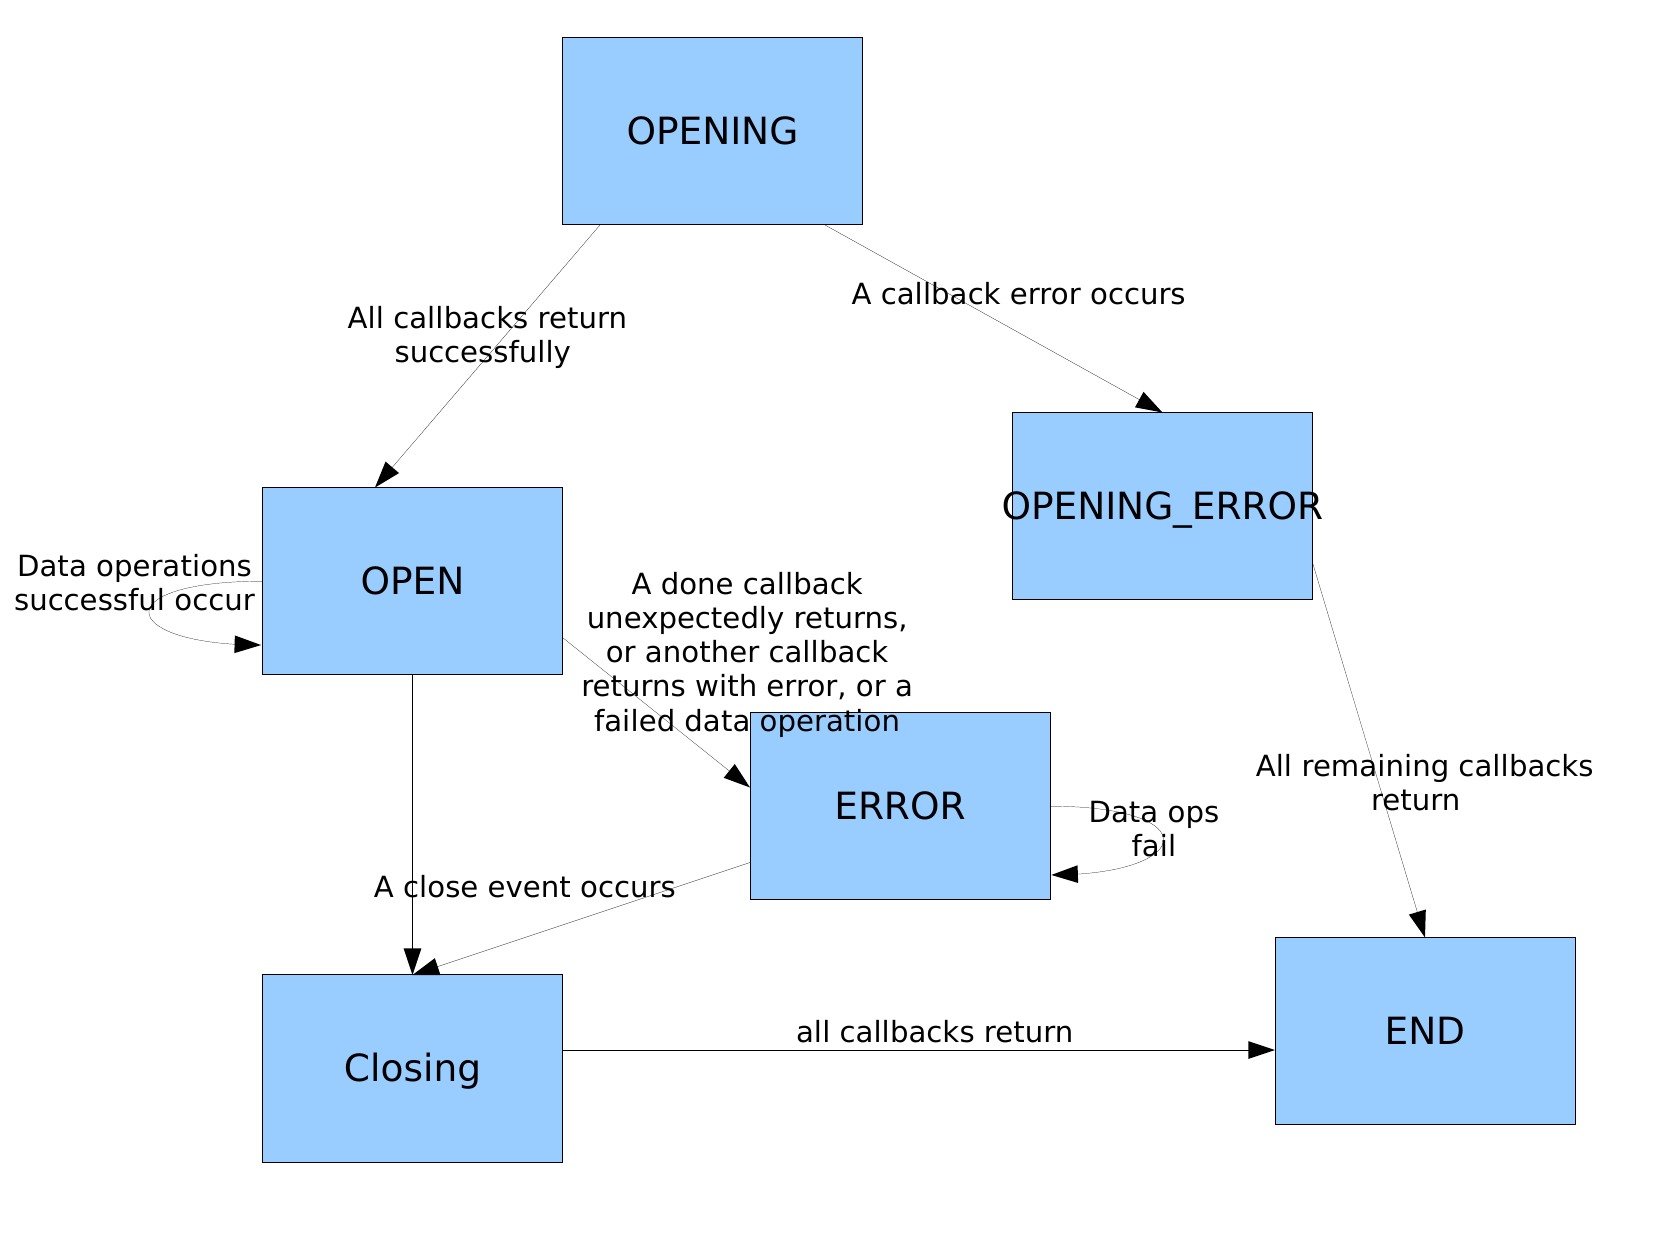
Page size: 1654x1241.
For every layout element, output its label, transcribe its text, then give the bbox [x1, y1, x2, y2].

text_box Data ops fail [1056, 787, 1252, 884]
text_box all callbacks return [747, 1007, 1123, 1057]
text_box All remaining callbacks return [1367, 741, 1613, 826]
text_box A done callback unexpectedly returns, or another callback returns with error, or a failed data operation [559, 559, 935, 746]
text_box All callbacks return successfully [300, 293, 676, 378]
text_box Closing [262, 974, 563, 1163]
text_box All remaining callbacks return [1237, 741, 1391, 826]
text_box ERROR [750, 712, 1051, 900]
text_box END [1275, 937, 1576, 1125]
text_box Data operations successful occur [0, 541, 289, 638]
text_box A close event occurs [605, 876, 713, 912]
text_box OPEN [262, 487, 563, 675]
text_box A callback error occurs [831, 270, 1207, 320]
text_box A close event occurs [337, 862, 713, 912]
text_box OPENING [562, 37, 863, 225]
text_box OPENING_ERROR [1012, 412, 1313, 600]
text_box OPENING_ERROR [1012, 494, 1024, 517]
